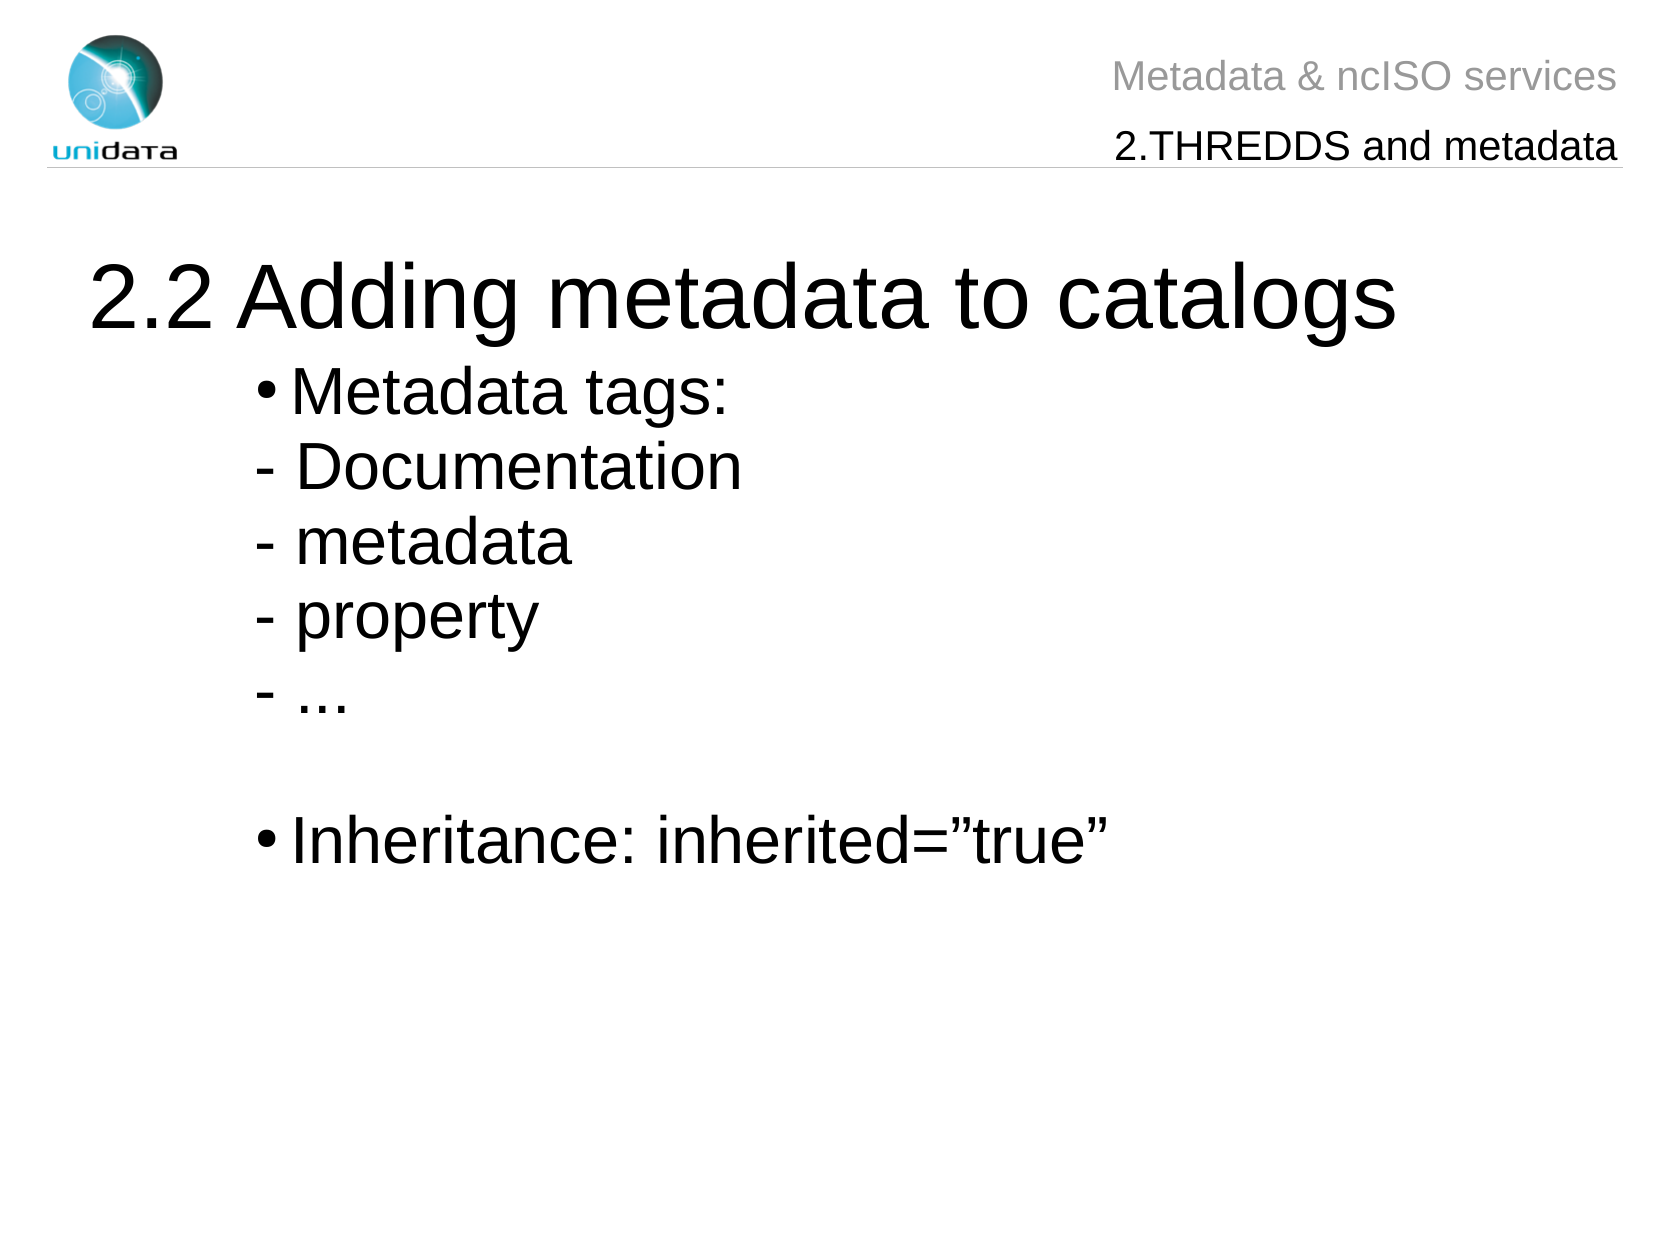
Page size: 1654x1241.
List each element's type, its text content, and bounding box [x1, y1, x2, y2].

title Metadata & ncISO services 2.THREDDS and metadata [980, 41, 1618, 158]
text_box Metadata tags: - Documentation - metadata - property - ... Inheritance: inherited=”true” [240, 346, 1411, 886]
picture [41, 23, 188, 174]
title 2.2 Adding metadata to catalogs [88, 168, 1577, 375]
